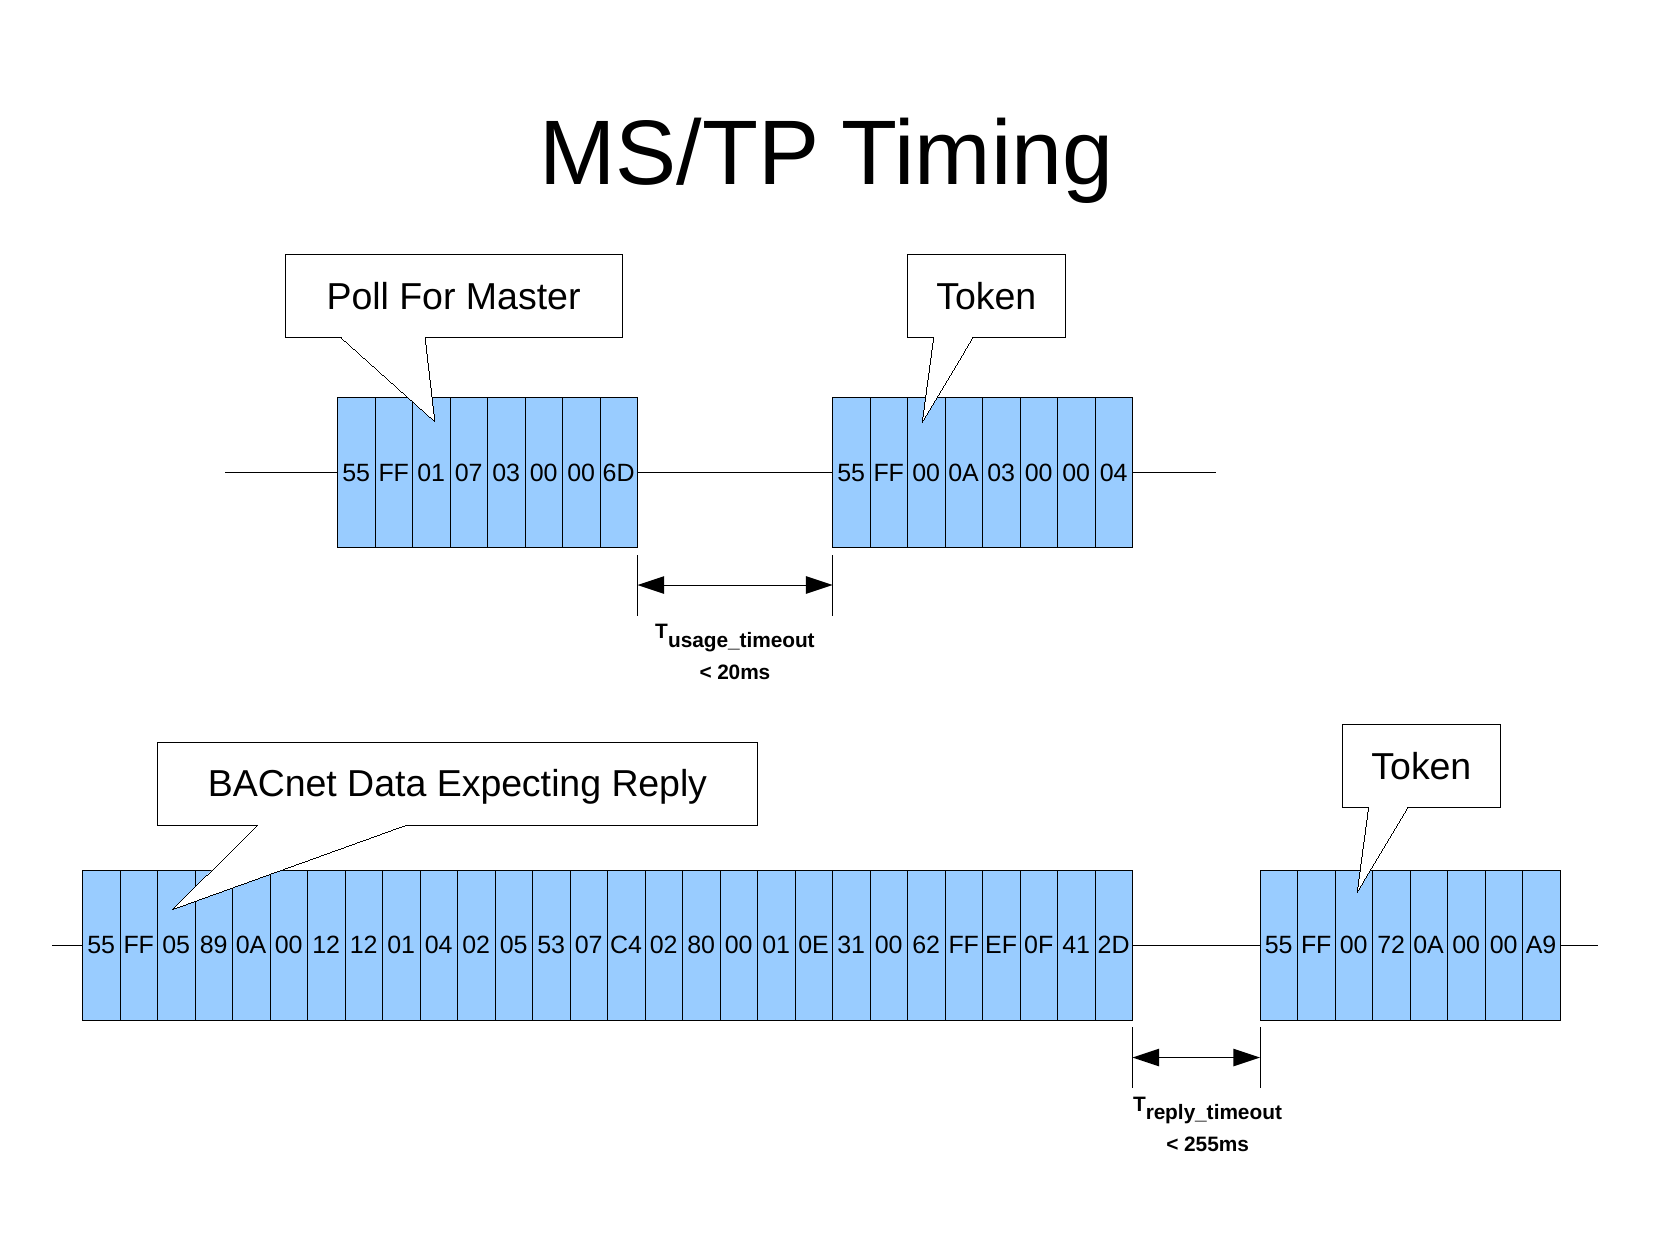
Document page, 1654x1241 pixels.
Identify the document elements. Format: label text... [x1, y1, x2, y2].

text_box 03 [982, 397, 1020, 548]
text_box 01 [412, 397, 450, 548]
text_box 07 [450, 397, 487, 548]
text_box 2D [1095, 870, 1133, 1021]
text_box 00 [1485, 870, 1522, 1021]
text_box Poll For Master [285, 254, 623, 422]
text_box 6D [600, 397, 638, 548]
text_box 89 [195, 870, 211, 885]
text_box A9 [1522, 870, 1561, 1021]
text_box 55 [337, 397, 375, 548]
text_box C4 [607, 870, 645, 1021]
text_box 02 [457, 870, 495, 1021]
text_box 55 [832, 397, 870, 548]
text_box 05 [157, 870, 195, 1021]
text_box 31 [832, 870, 870, 1021]
text_box 03 [487, 397, 525, 548]
text_box 04 [1095, 397, 1133, 548]
text_box 00 [270, 870, 307, 1021]
text_box 41 [1057, 870, 1095, 1021]
text_box 0E [795, 870, 832, 1021]
title MS/TP Timing [82, 56, 1571, 250]
text_box FF [870, 397, 907, 548]
text_box 80 [683, 870, 720, 1021]
text_box EF [983, 870, 1020, 1021]
text_box Token [907, 254, 1066, 423]
text_box 00 [525, 397, 562, 548]
text_box 00 [907, 397, 945, 548]
text_box 55 [1260, 870, 1297, 1021]
text_box 0A [1410, 870, 1447, 1021]
text_box 12 [307, 870, 345, 1021]
text_box 0A [945, 397, 982, 548]
text_box 00 [1335, 870, 1372, 1021]
text_box FF [1297, 870, 1335, 1021]
text_box 05 [495, 870, 532, 1021]
text_box 62 [907, 870, 945, 1021]
text_box 00 [1020, 397, 1057, 548]
text_box 00 [720, 870, 757, 1021]
text_box 00 [870, 870, 907, 1021]
text_box BACnet Data Expecting Reply [157, 742, 758, 910]
text_box 53 [532, 870, 570, 1021]
text_box FF [120, 870, 157, 1021]
text_box Tusage_timeout < 20ms [630, 612, 841, 693]
text_box Token [1342, 724, 1501, 893]
text_box 0A [232, 875, 270, 1021]
text_box 55 [82, 870, 120, 1021]
text_box 07 [570, 870, 607, 1021]
text_box FF [375, 397, 412, 548]
text_box 89 [195, 889, 232, 1021]
text_box 00 [1057, 397, 1095, 548]
text_box Treply_timeout < 255ms [1080, 1084, 1336, 1166]
text_box 72 [1372, 870, 1410, 1021]
text_box 00 [562, 397, 600, 548]
text_box 02 [645, 870, 683, 1021]
text_box 0F [1020, 870, 1057, 1021]
text_box 04 [420, 870, 457, 1021]
text_box FF [945, 870, 983, 1021]
text_box 00 [1447, 870, 1485, 1021]
text_box 12 [345, 870, 383, 1021]
text_box 01 [383, 870, 420, 1021]
text_box 01 [757, 870, 795, 1021]
